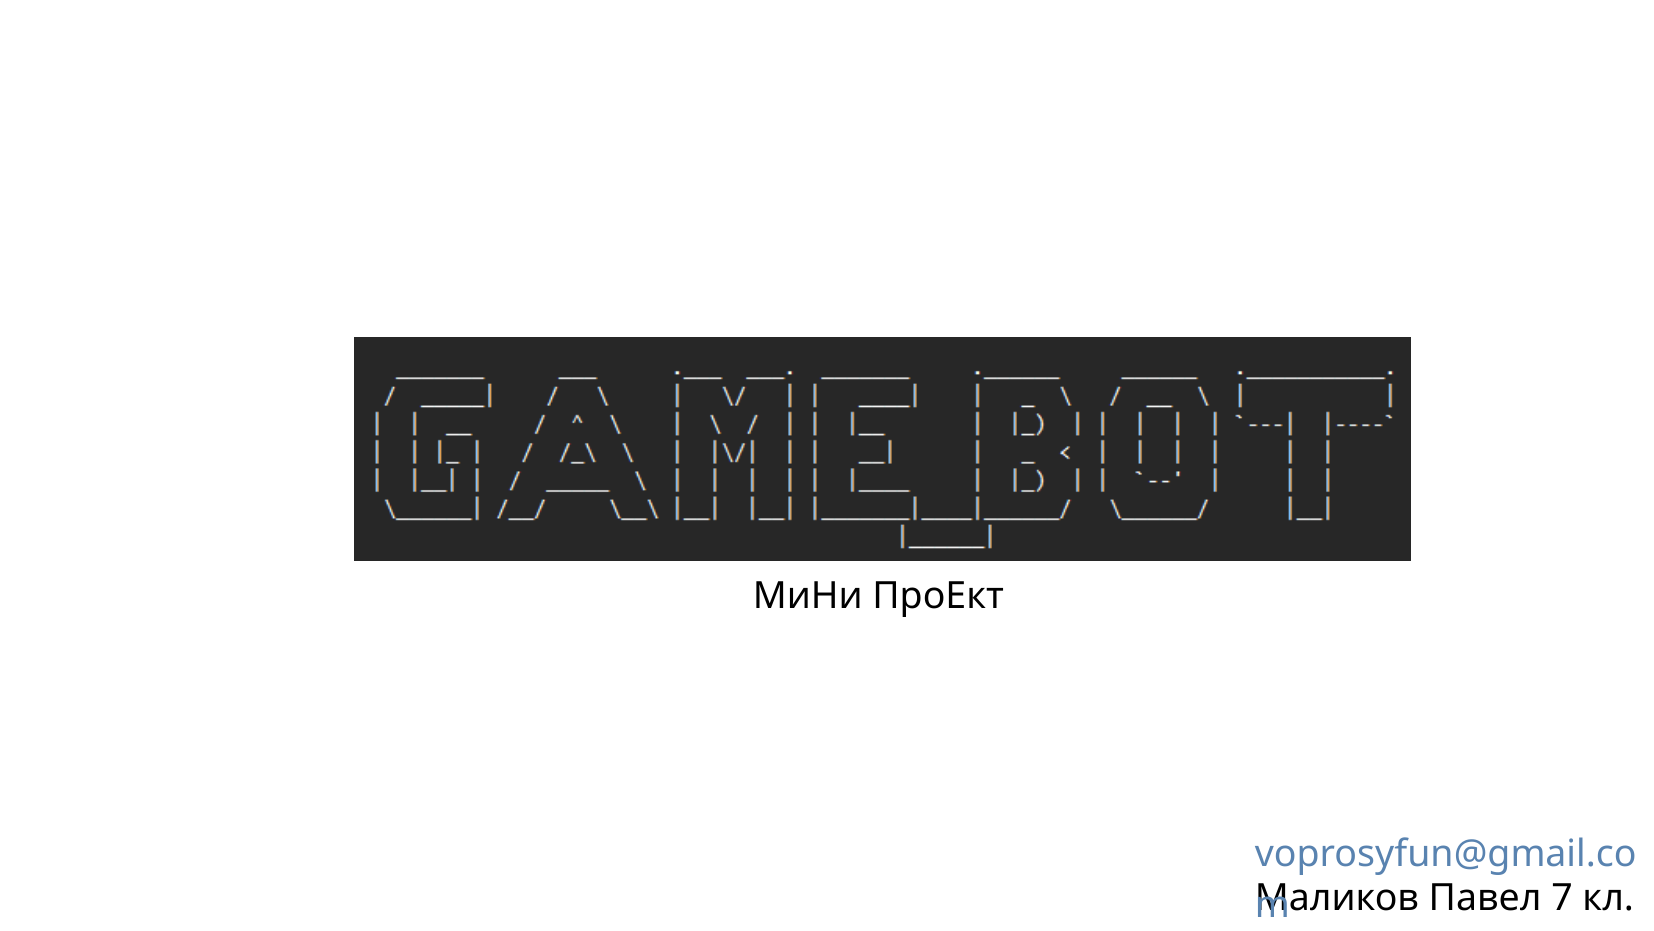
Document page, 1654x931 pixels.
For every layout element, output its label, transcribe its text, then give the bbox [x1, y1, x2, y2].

text_box МиНи ПроЕкт [738, 561, 1034, 650]
text_box Маликов Павел 7 кл. [1240, 886, 1654, 931]
text_box voprosyfun@gmail.com [1240, 818, 1654, 886]
picture [354, 337, 1411, 562]
